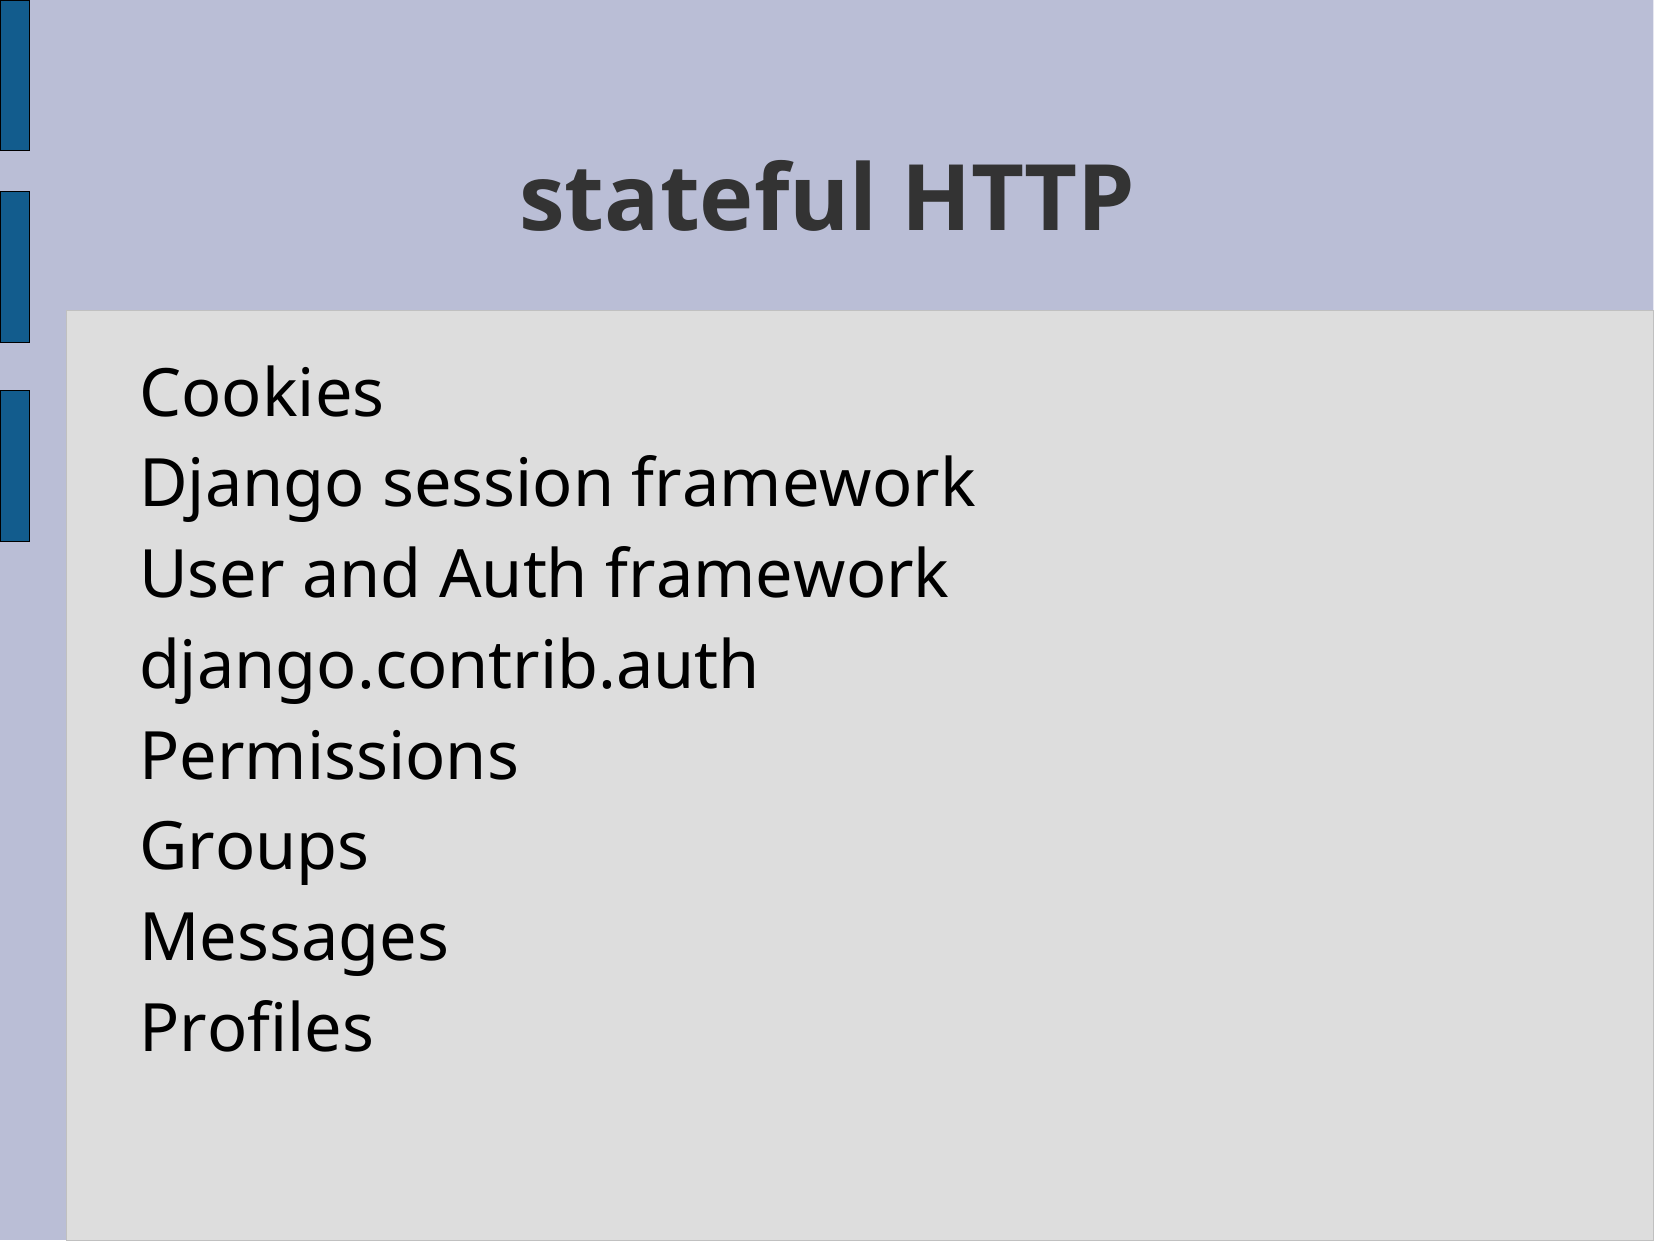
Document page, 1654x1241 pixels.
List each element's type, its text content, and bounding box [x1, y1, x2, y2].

title stateful HTTP [121, 98, 1534, 291]
list Cookies Django session framework User and Auth framework django.contrib.auth Permissions Groups Messages Profiles [121, 344, 1534, 1112]
